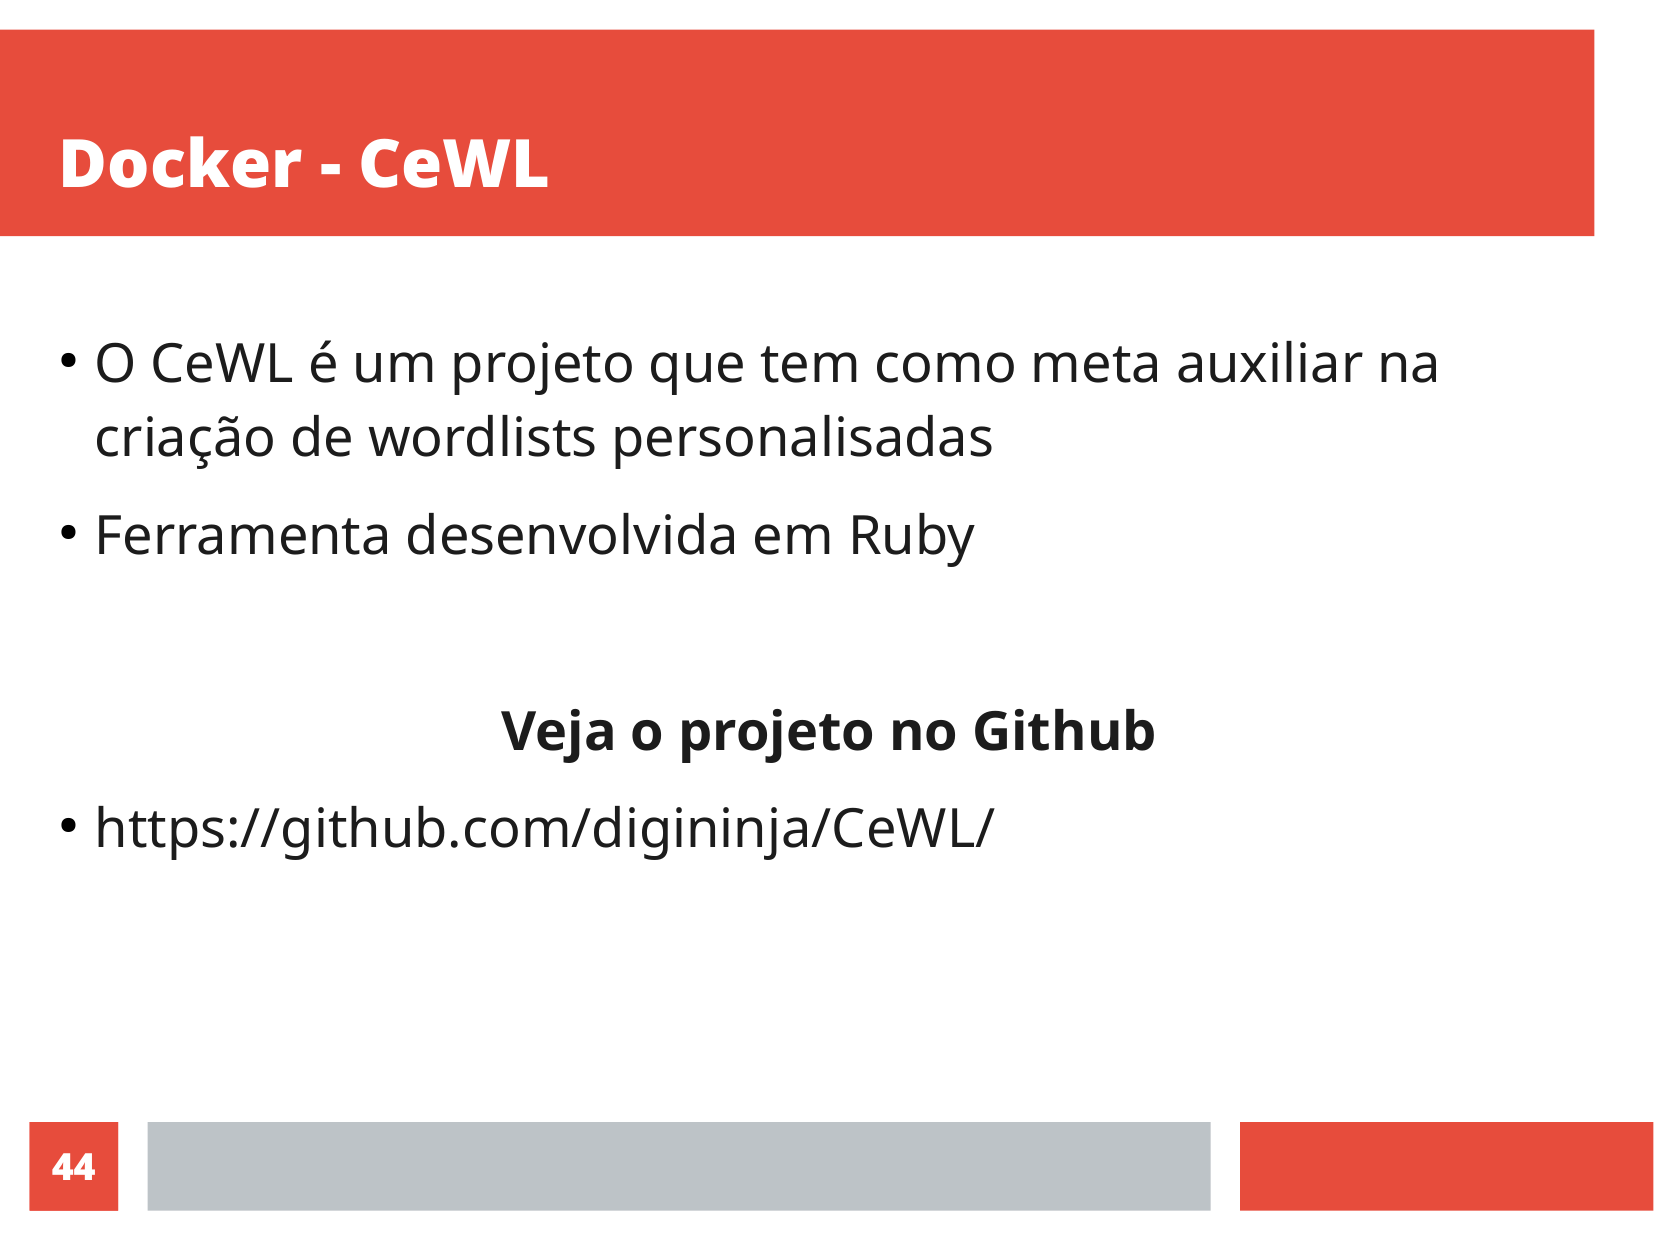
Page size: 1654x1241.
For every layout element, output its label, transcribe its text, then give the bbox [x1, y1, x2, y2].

list O CeWL é um projeto que tem como meta auxiliar na criação de wordlists personalisadas Ferramenta desenvolvida em Ruby Veja o projeto no Github https://github.com/digininja/CeWL/ [59, 324, 1565, 1093]
title Docker - CeWL [59, 59, 1595, 207]
